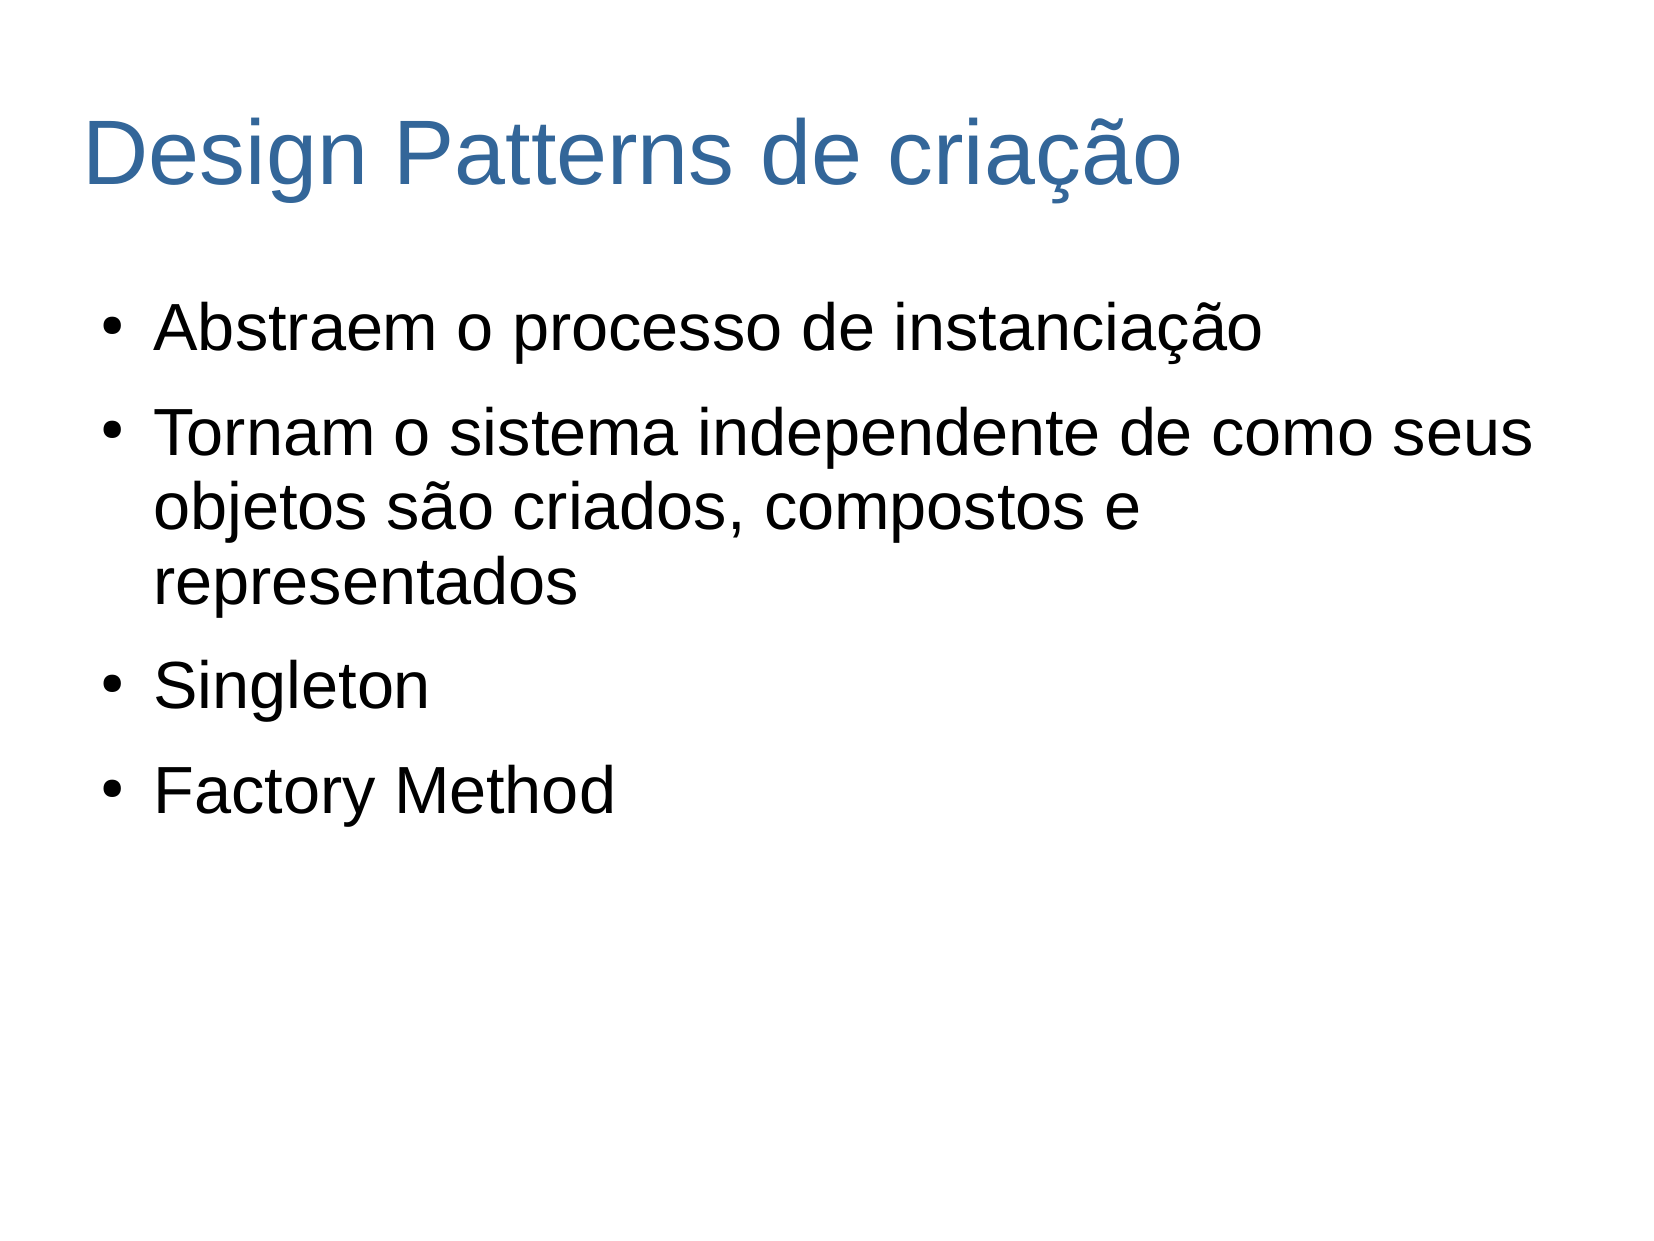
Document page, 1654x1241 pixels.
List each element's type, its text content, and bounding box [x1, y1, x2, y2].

title Design Patterns de criação [82, 49, 1571, 257]
list Abstraem o processo de instanciação Tornam o sistema independente de como seus objetos são criados, compostos e representados Singleton Factory Method [82, 290, 1571, 1010]
